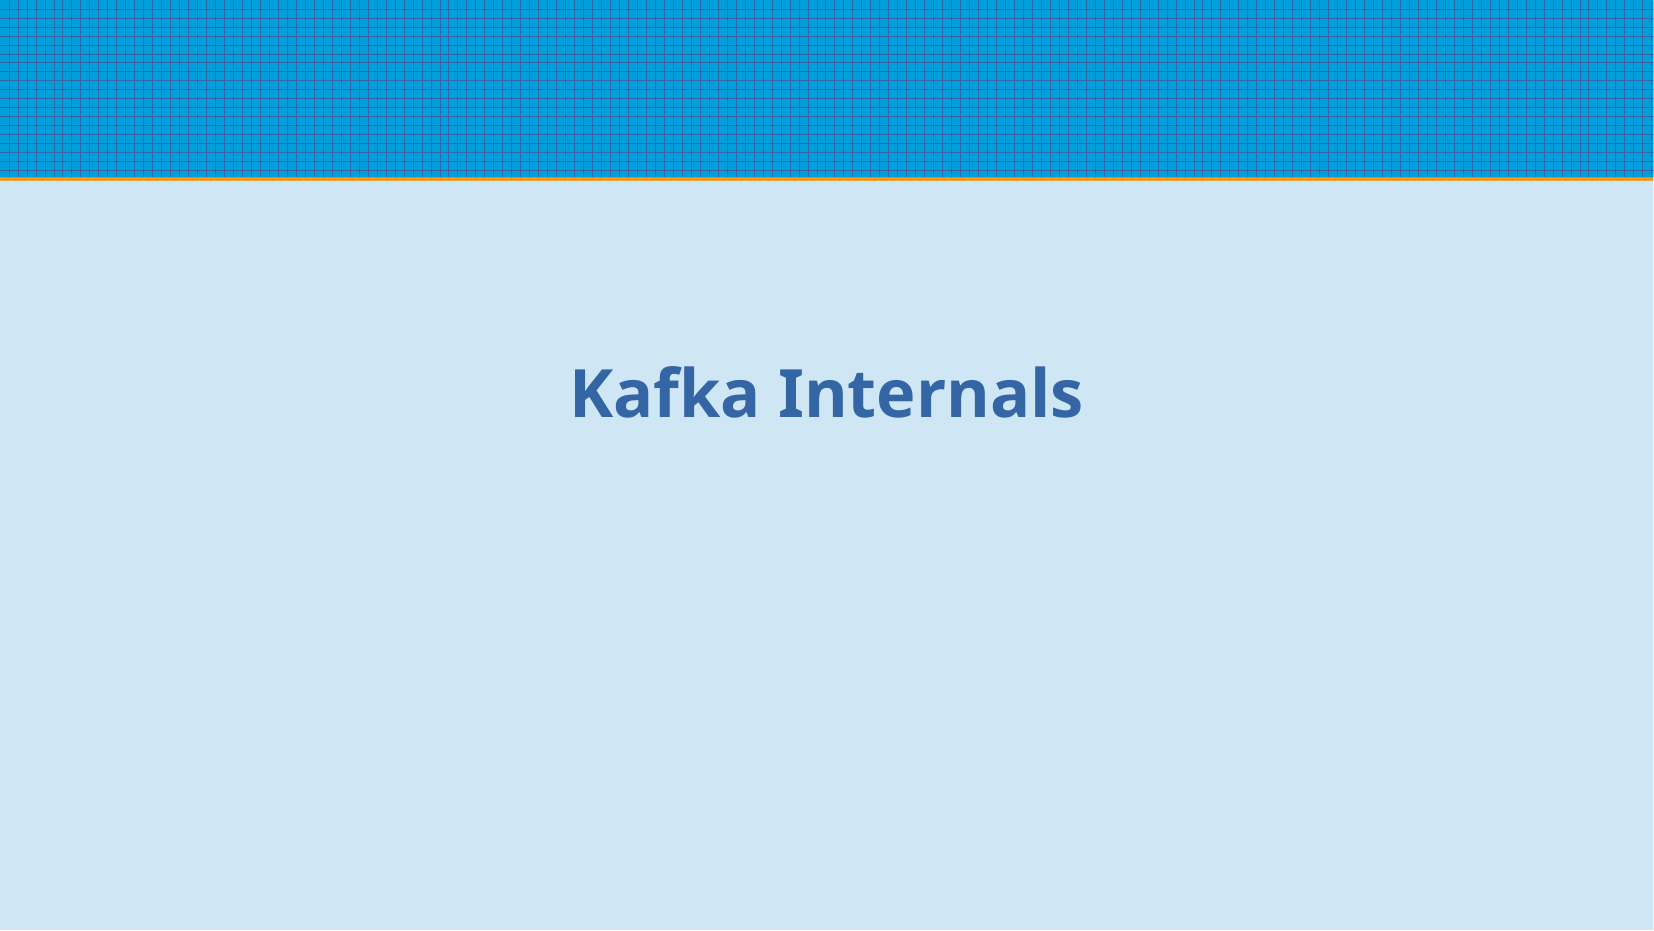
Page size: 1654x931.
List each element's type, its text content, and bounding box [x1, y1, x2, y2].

subtitle Kafka Internals [88, 14, 1565, 768]
